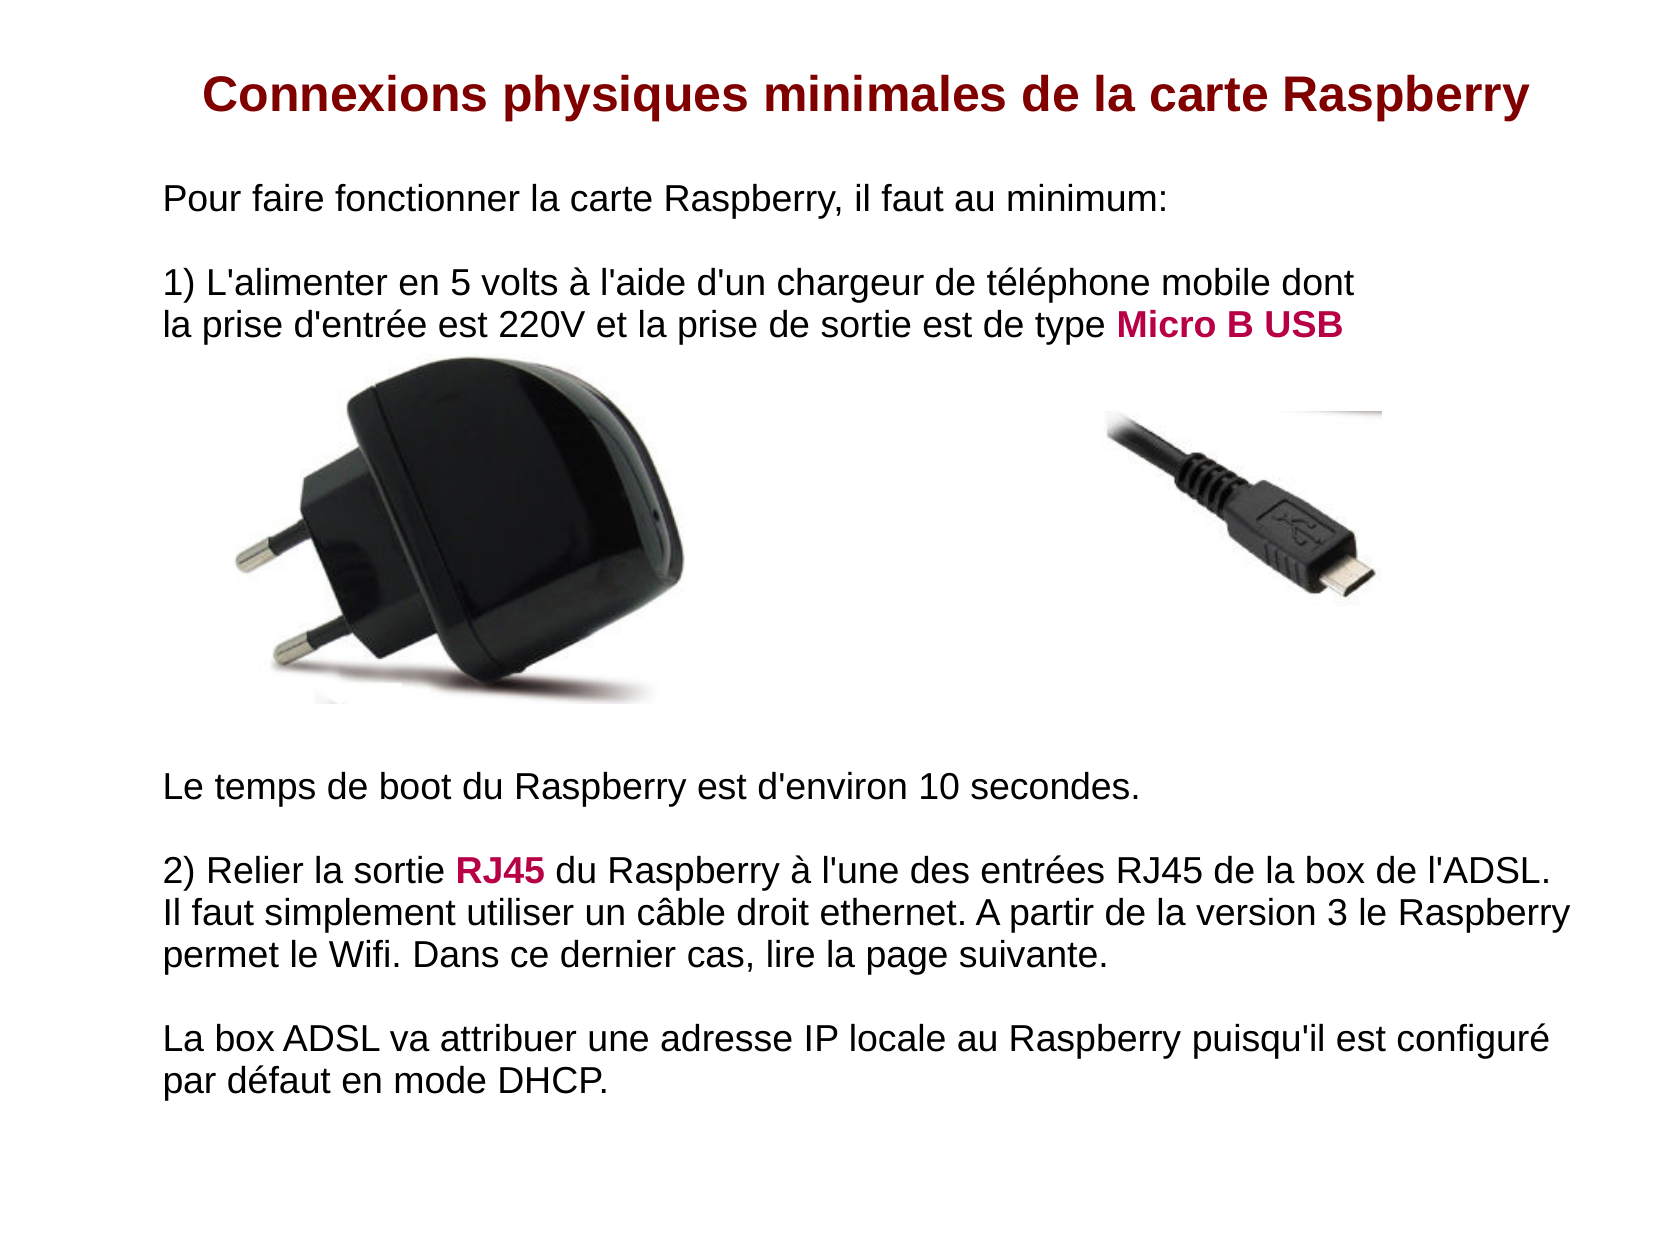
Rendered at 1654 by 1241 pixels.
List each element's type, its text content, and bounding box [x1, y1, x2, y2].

picture [206, 354, 702, 704]
text_box Connexions physiques minimales de la carte Raspberry Pour faire fonctionner la carte Raspberry, il faut au minimum: 1) L'alimenter en 5 volts à l'aide d'un chargeur de téléphone mobile dont la prise d'entrée est 220V et la prise de sortie est de type Micro B USB Le temps de boot du Raspberry est d'environ 10 secondes. 2) Relier la sortie RJ45 du Raspberry à l'une des entrées RJ45 de la box de l'ADSL. Il faut simplement utiliser un câble droit ethernet. A partir de la version 3 le Raspberry permet le Wifi. Dans ce dernier cas, lire la page suivante. La box ADSL va attribuer une adresse IP locale au Raspberry puisqu'il est configuré par défaut en mode DHCP. [147, 59, 1586, 1099]
picture [1003, 411, 1382, 621]
